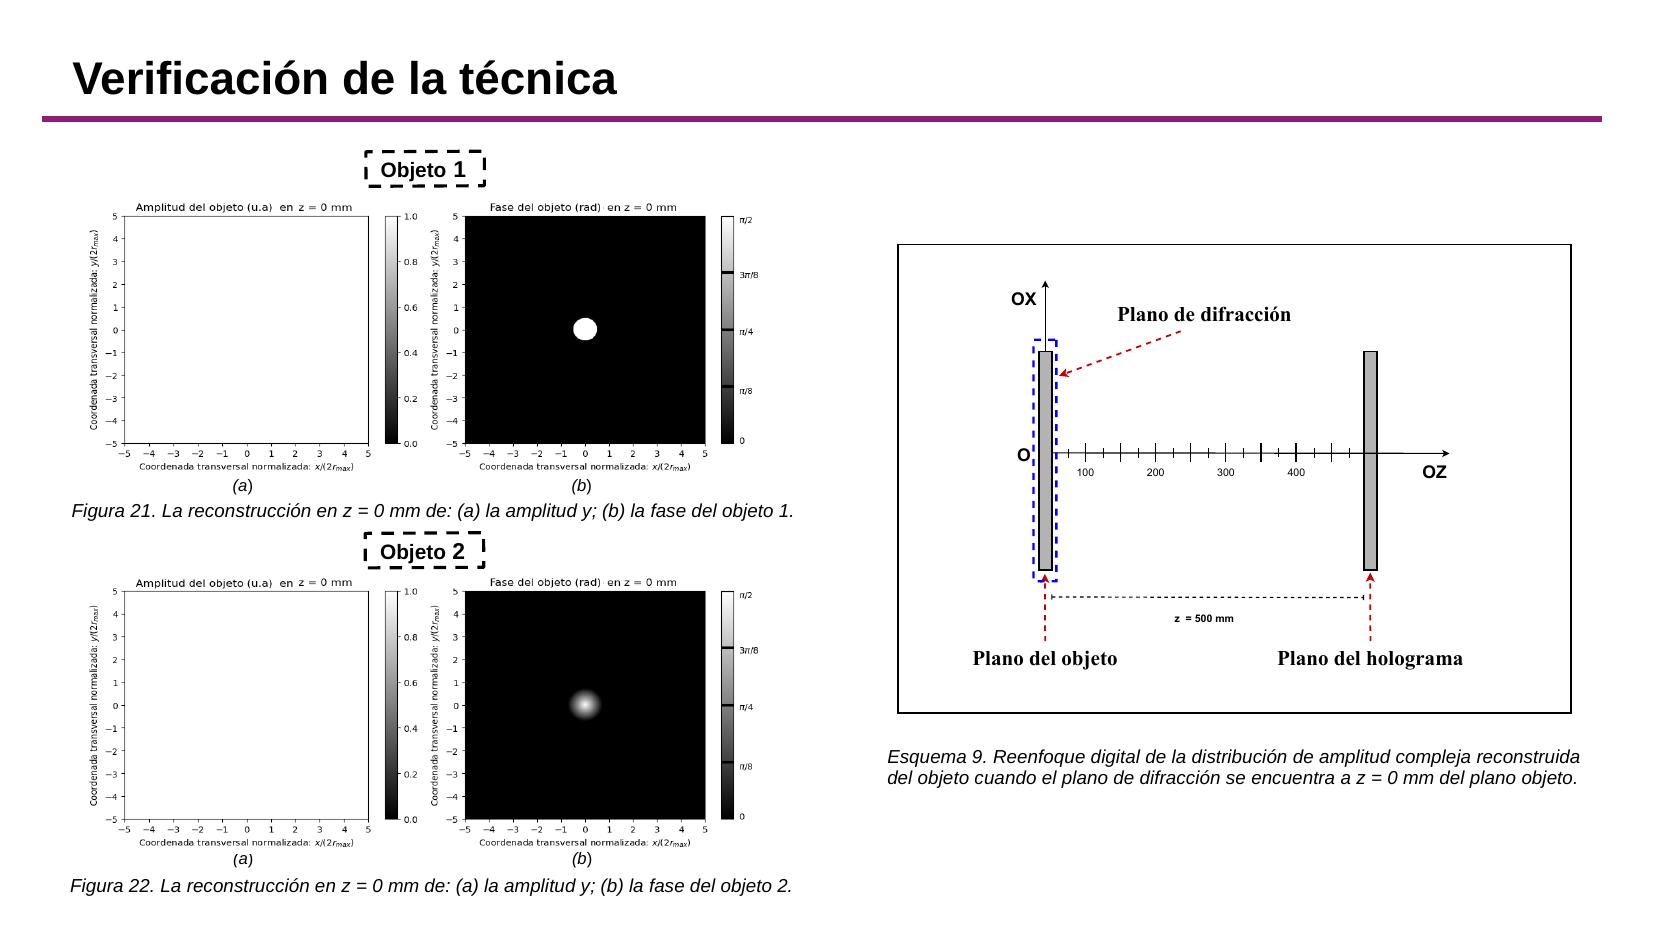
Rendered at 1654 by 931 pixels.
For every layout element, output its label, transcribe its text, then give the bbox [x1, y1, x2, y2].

text_box (b) [421, 478, 743, 493]
text_box Esquema 9. Reenfoque digital de la distribución de amplitud compleja reconstruida del objeto cuando el plano de difracción se encuentra a z = 0 mm del plano objeto. [872, 739, 1621, 818]
text_box Figura 22. La reconstrucción en z = 0 mm de: (a) la amplitud y; (b) la fase del objeto 2. [39, 868, 853, 931]
text_box (a) [82, 854, 404, 868]
title Verificación de la técnica [72, 18, 1654, 140]
text_box Objeto 1 [365, 148, 493, 190]
text_box (a) [82, 478, 404, 493]
text_box (b) [421, 841, 743, 868]
picture [82, 196, 765, 478]
picture [891, 236, 1578, 724]
text_box Objeto 2 [365, 531, 492, 593]
picture [82, 572, 765, 854]
text_box Figura 21. La reconstrucción en z = 0 mm de: (a) la amplitud y; (b) la fase del objeto 1. [41, 493, 855, 554]
